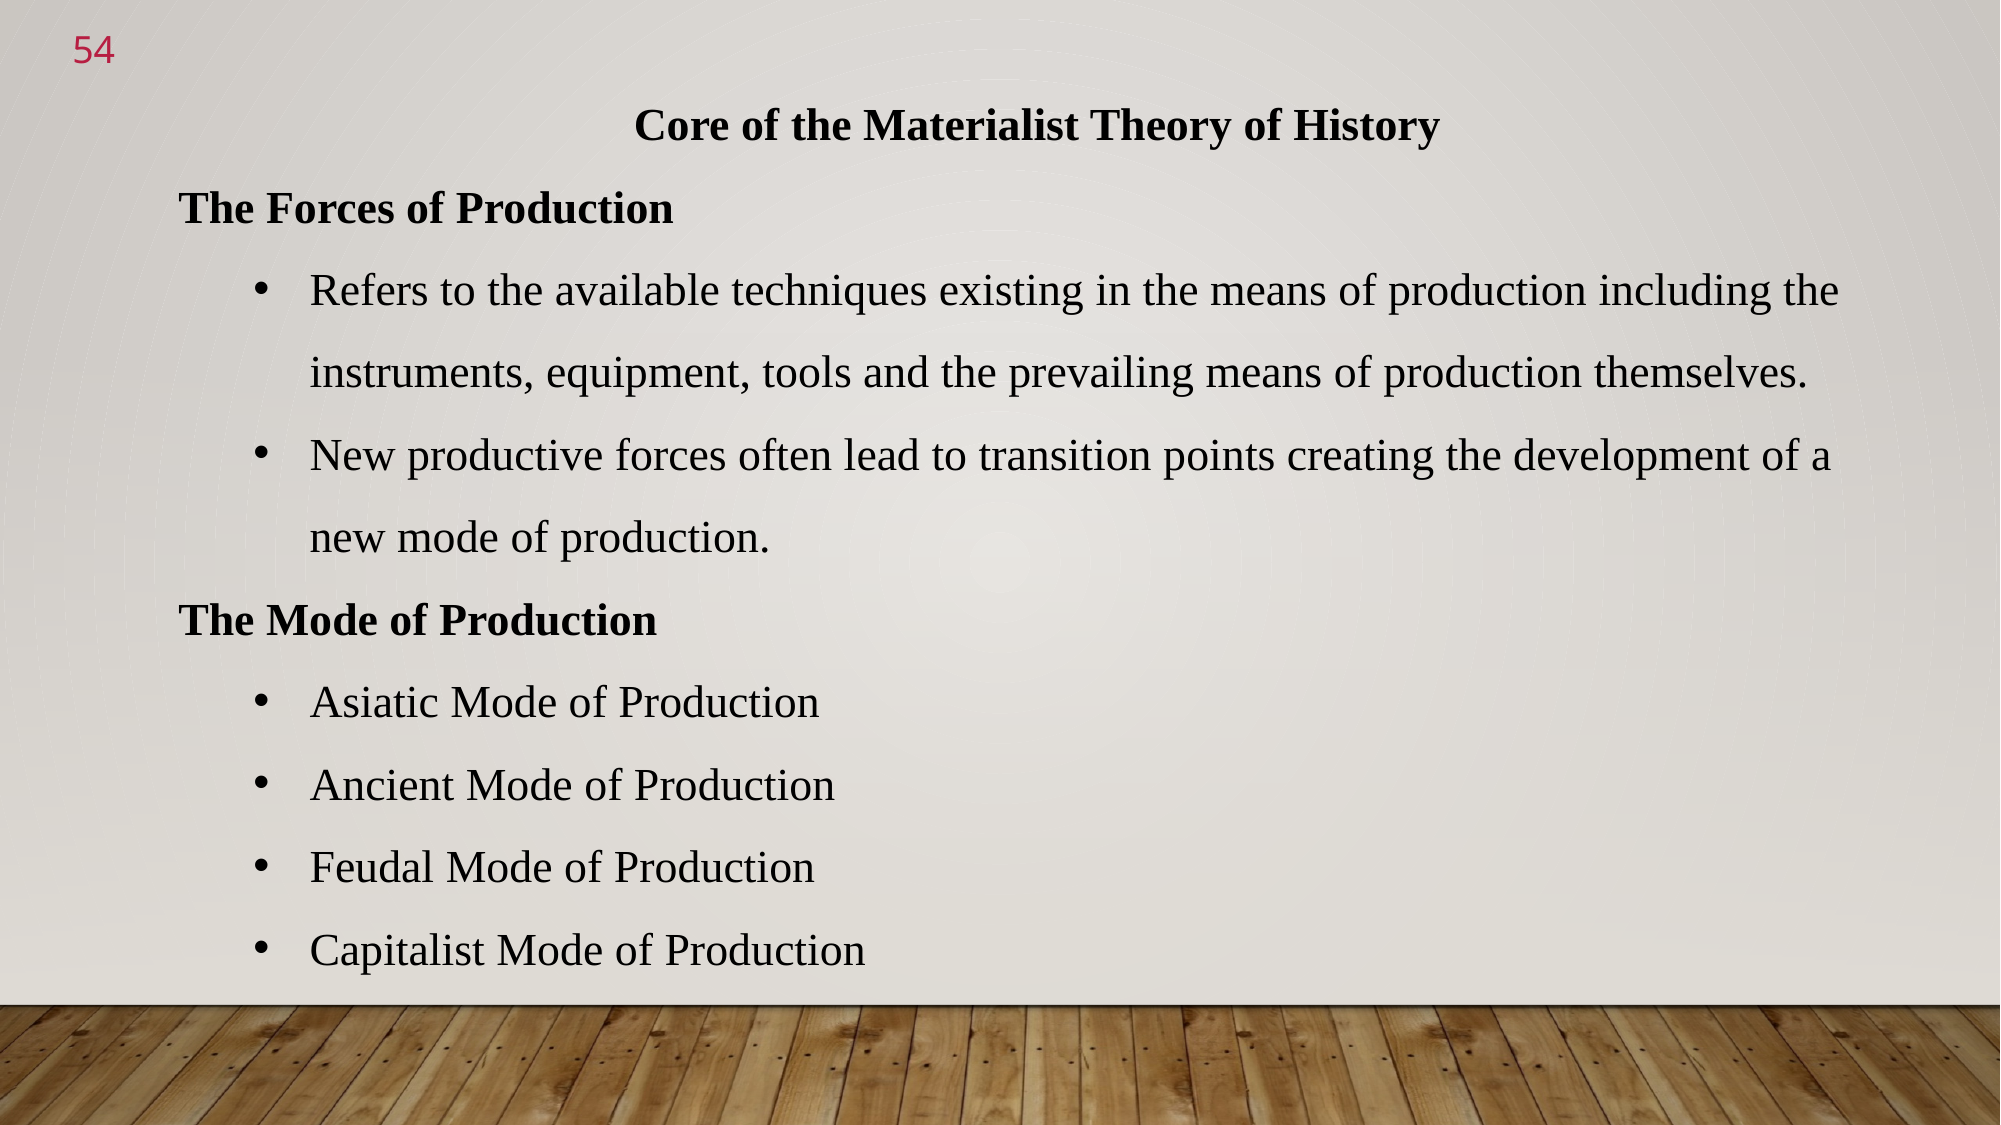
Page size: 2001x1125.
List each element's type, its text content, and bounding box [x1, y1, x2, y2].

slide_number 21 [0, 18, 131, 102]
text_box Core of the Materialist Theory of History The Forces of Production Refers to the available techniques existing in the means of production including the instruments, equipment, tools and the prevailing means of production themselves. New productive forces often lead to transition points creating the development of a new mode of production. The Mode of Production Asiatic Mode of Production Ancient Mode of Production Feudal Mode of Production Capitalist Mode of Production [88, 60, 1912, 982]
picture [0, 1005, 2000, 1125]
